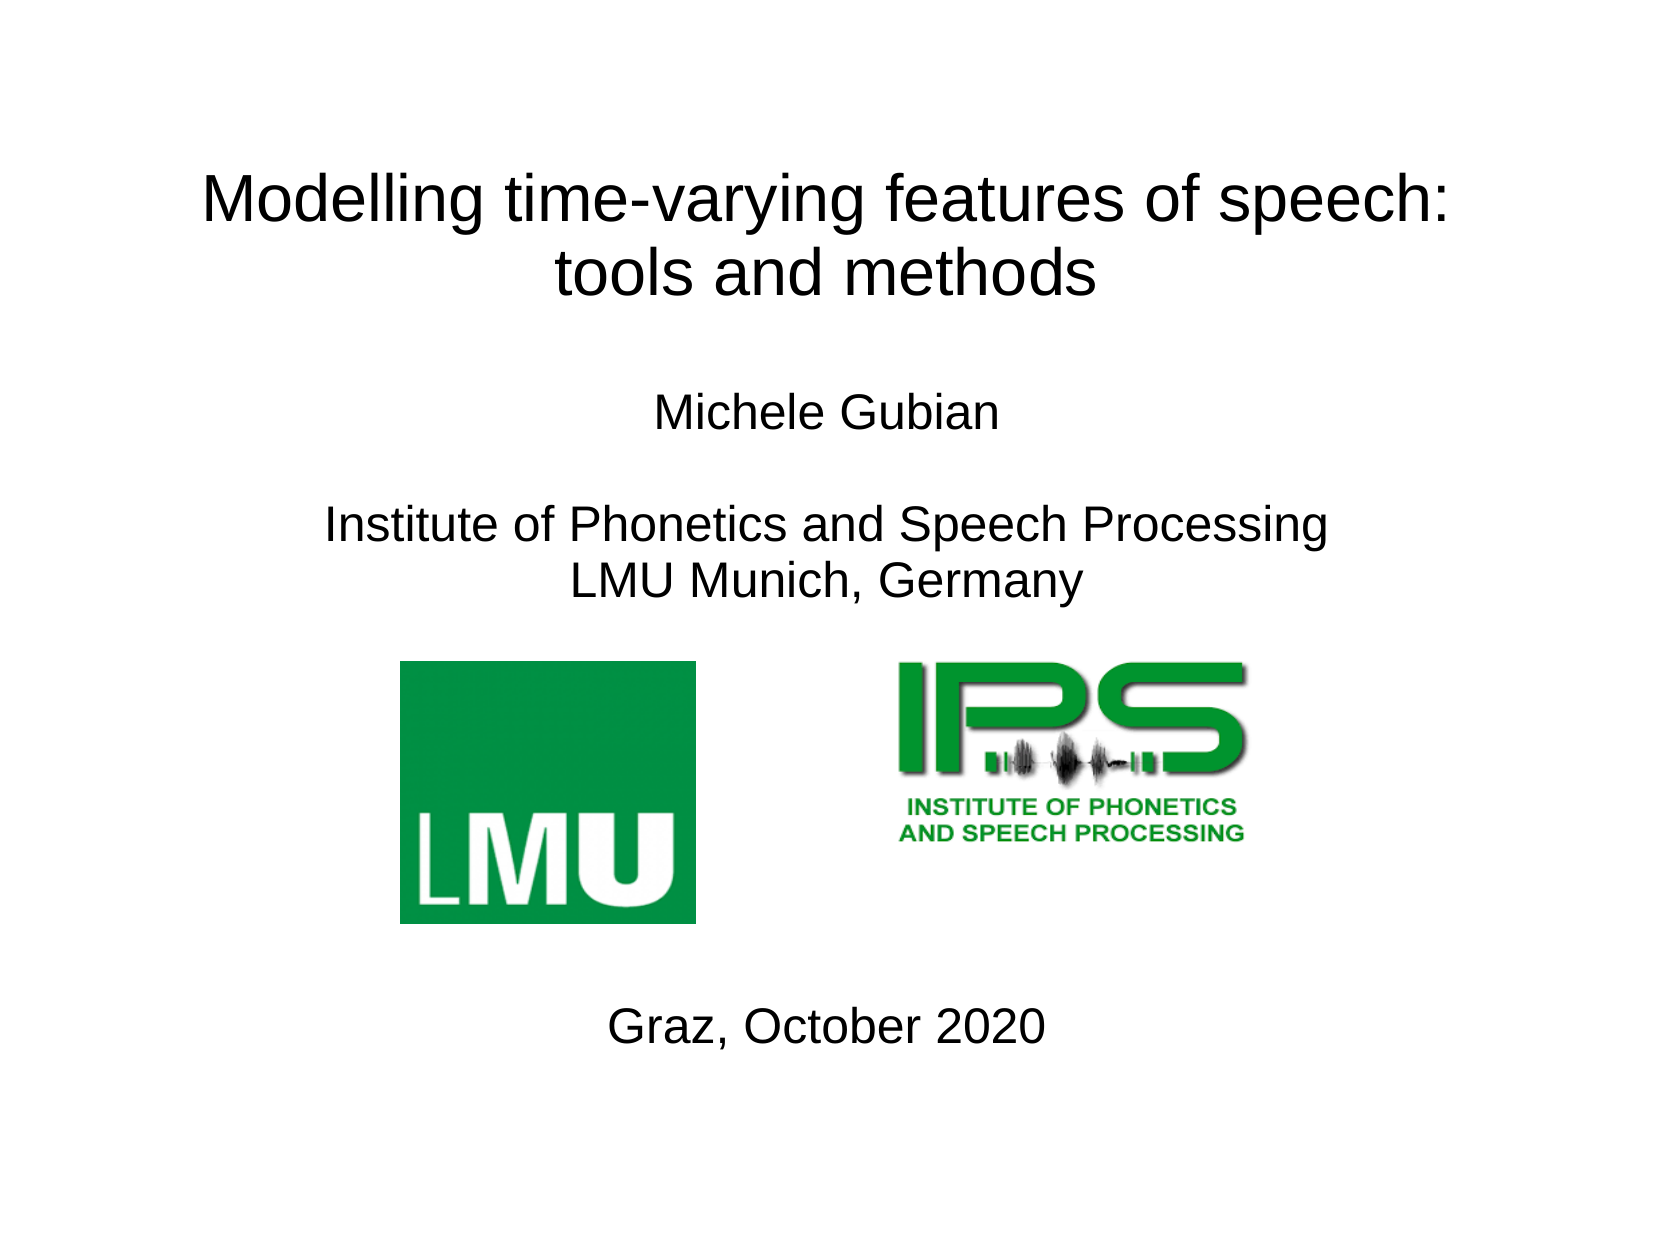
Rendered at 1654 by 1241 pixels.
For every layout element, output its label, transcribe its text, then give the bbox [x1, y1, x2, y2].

subtitle Modelling time-varying features of speech: tools and methods Michele Gubian Institute of Phonetics and Speech Processing LMU Munich, Germany Graz, October 2020 [82, 49, 1571, 1165]
picture [400, 661, 696, 924]
picture [884, 651, 1265, 863]
